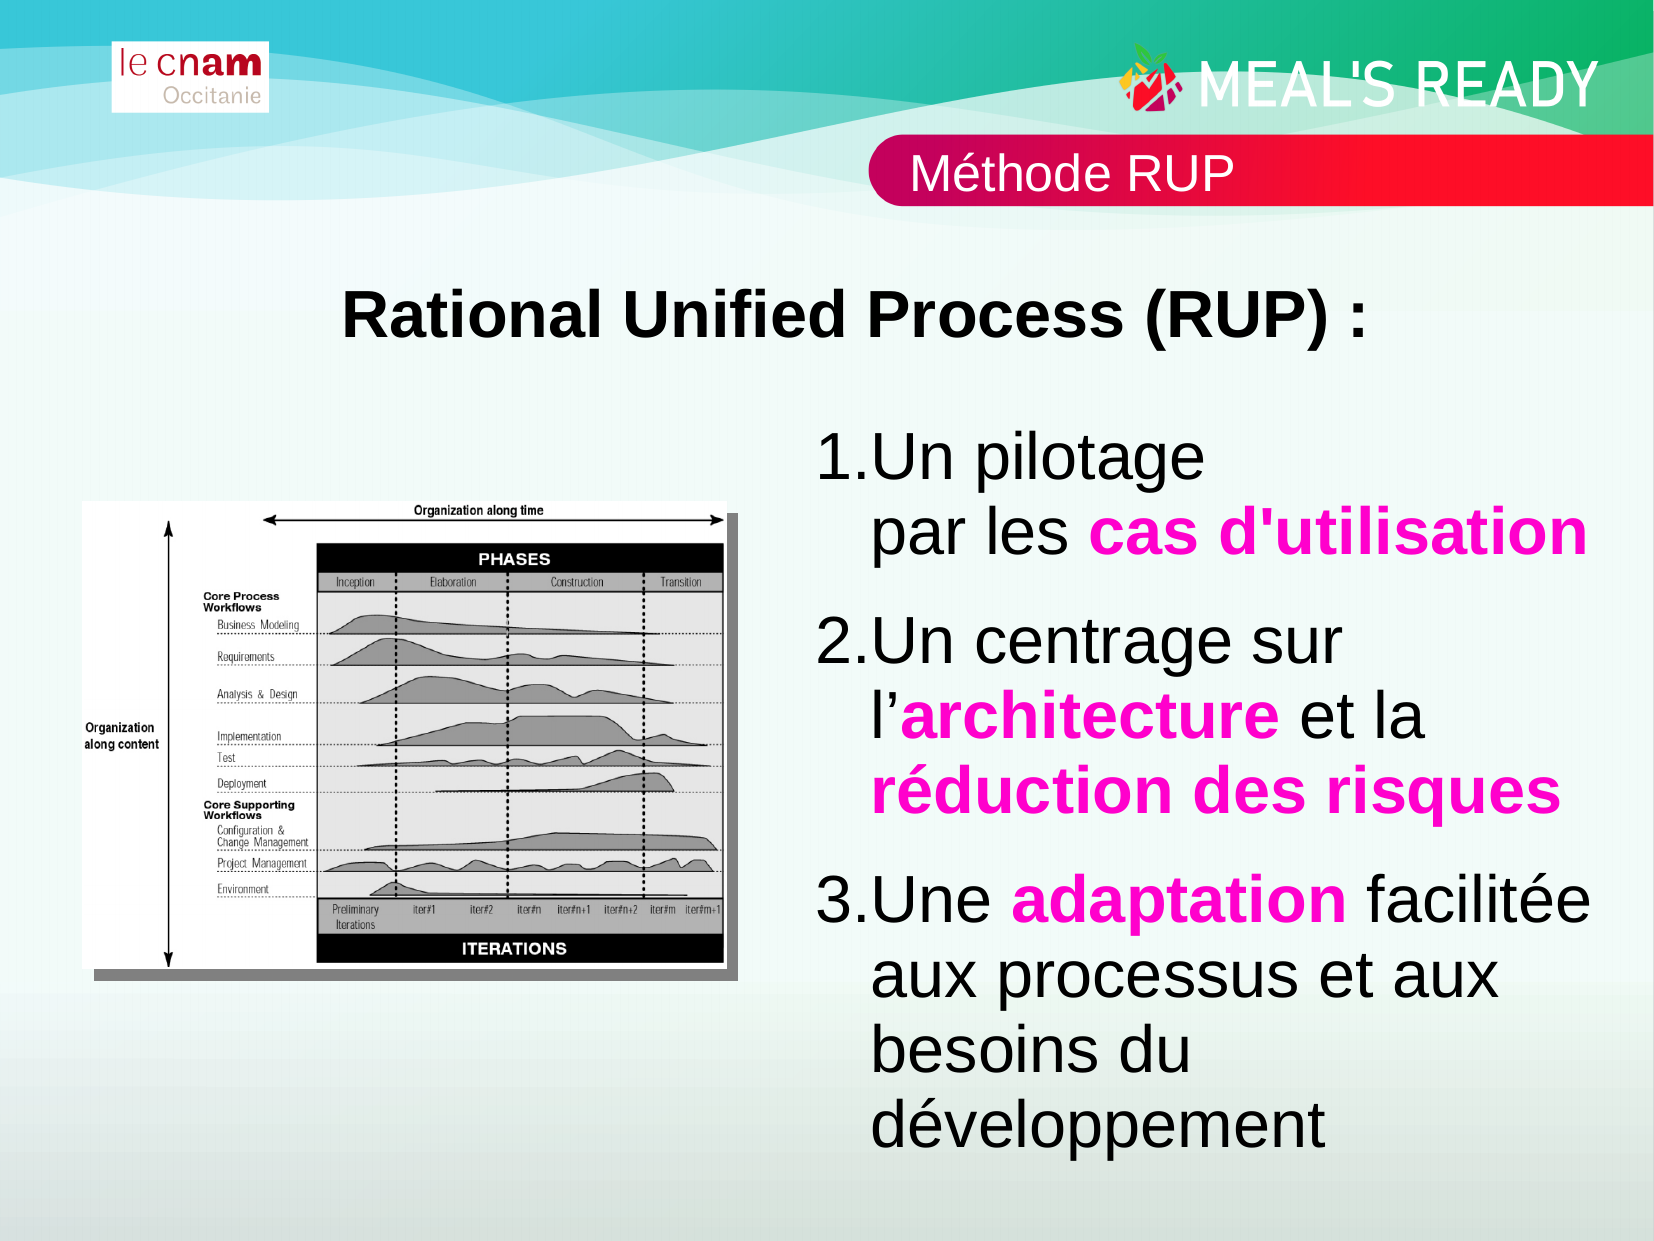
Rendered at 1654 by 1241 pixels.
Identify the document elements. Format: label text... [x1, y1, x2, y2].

picture [0, 0, 1654, 1241]
text_box Rational Unified Process (RUP) : [153, 236, 1560, 392]
title Méthode RUP [909, 121, 1654, 225]
text_box 1.Un pilotage par les cas d'utilisation 2.Un centrage sur l’architecture et la réduction des risques 3.Une adaptation facilitée aux processus et aux besoins du développement [815, 366, 1607, 1241]
